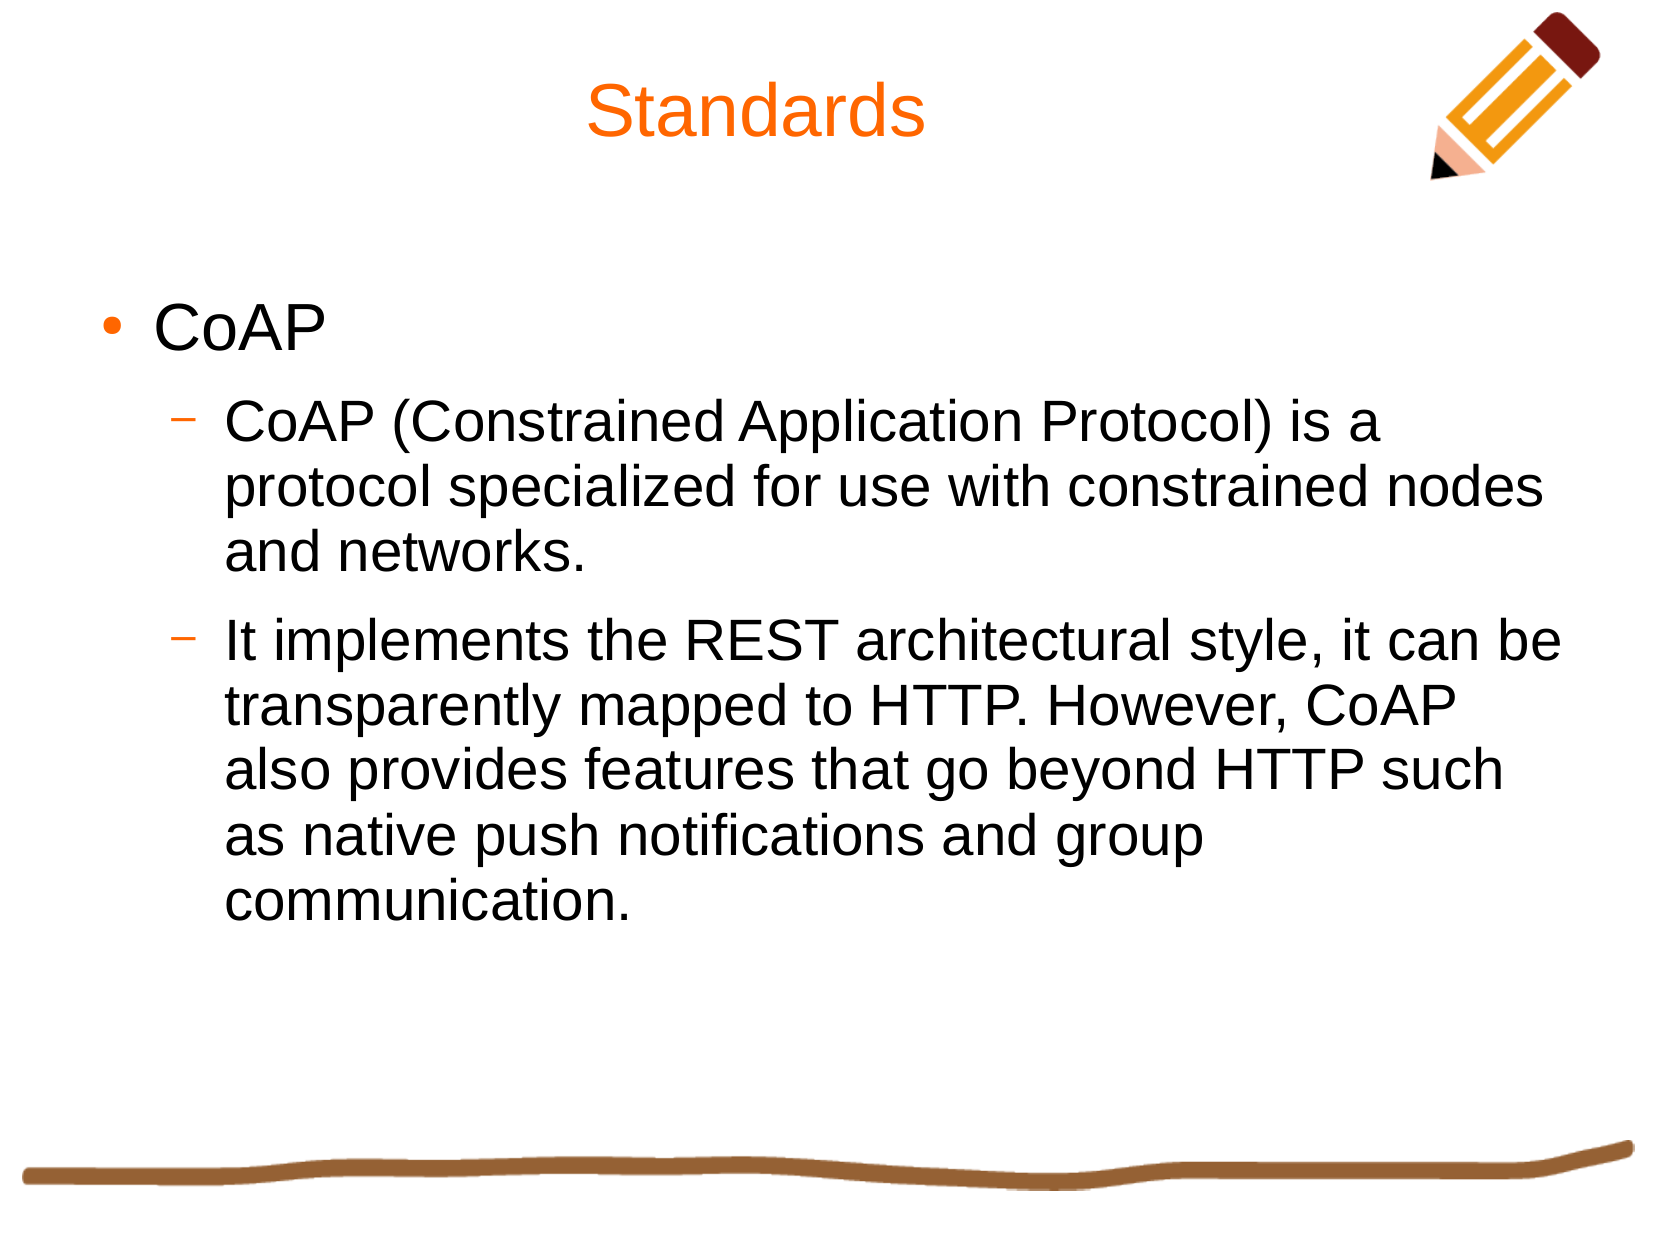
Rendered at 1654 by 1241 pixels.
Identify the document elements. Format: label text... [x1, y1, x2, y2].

title Standards [82, 49, 1430, 172]
list CoAP CoAP (Constrained Application Protocol) is a protocol specialized for use with constrained nodes and networks. It implements the REST architectural style, it can be transparently mapped to HTTP. However, CoAP also provides features that go beyond HTTP such as native push notifications and group communication. [82, 290, 1571, 1122]
picture [1430, 12, 1601, 181]
picture [22, 1140, 1635, 1191]
